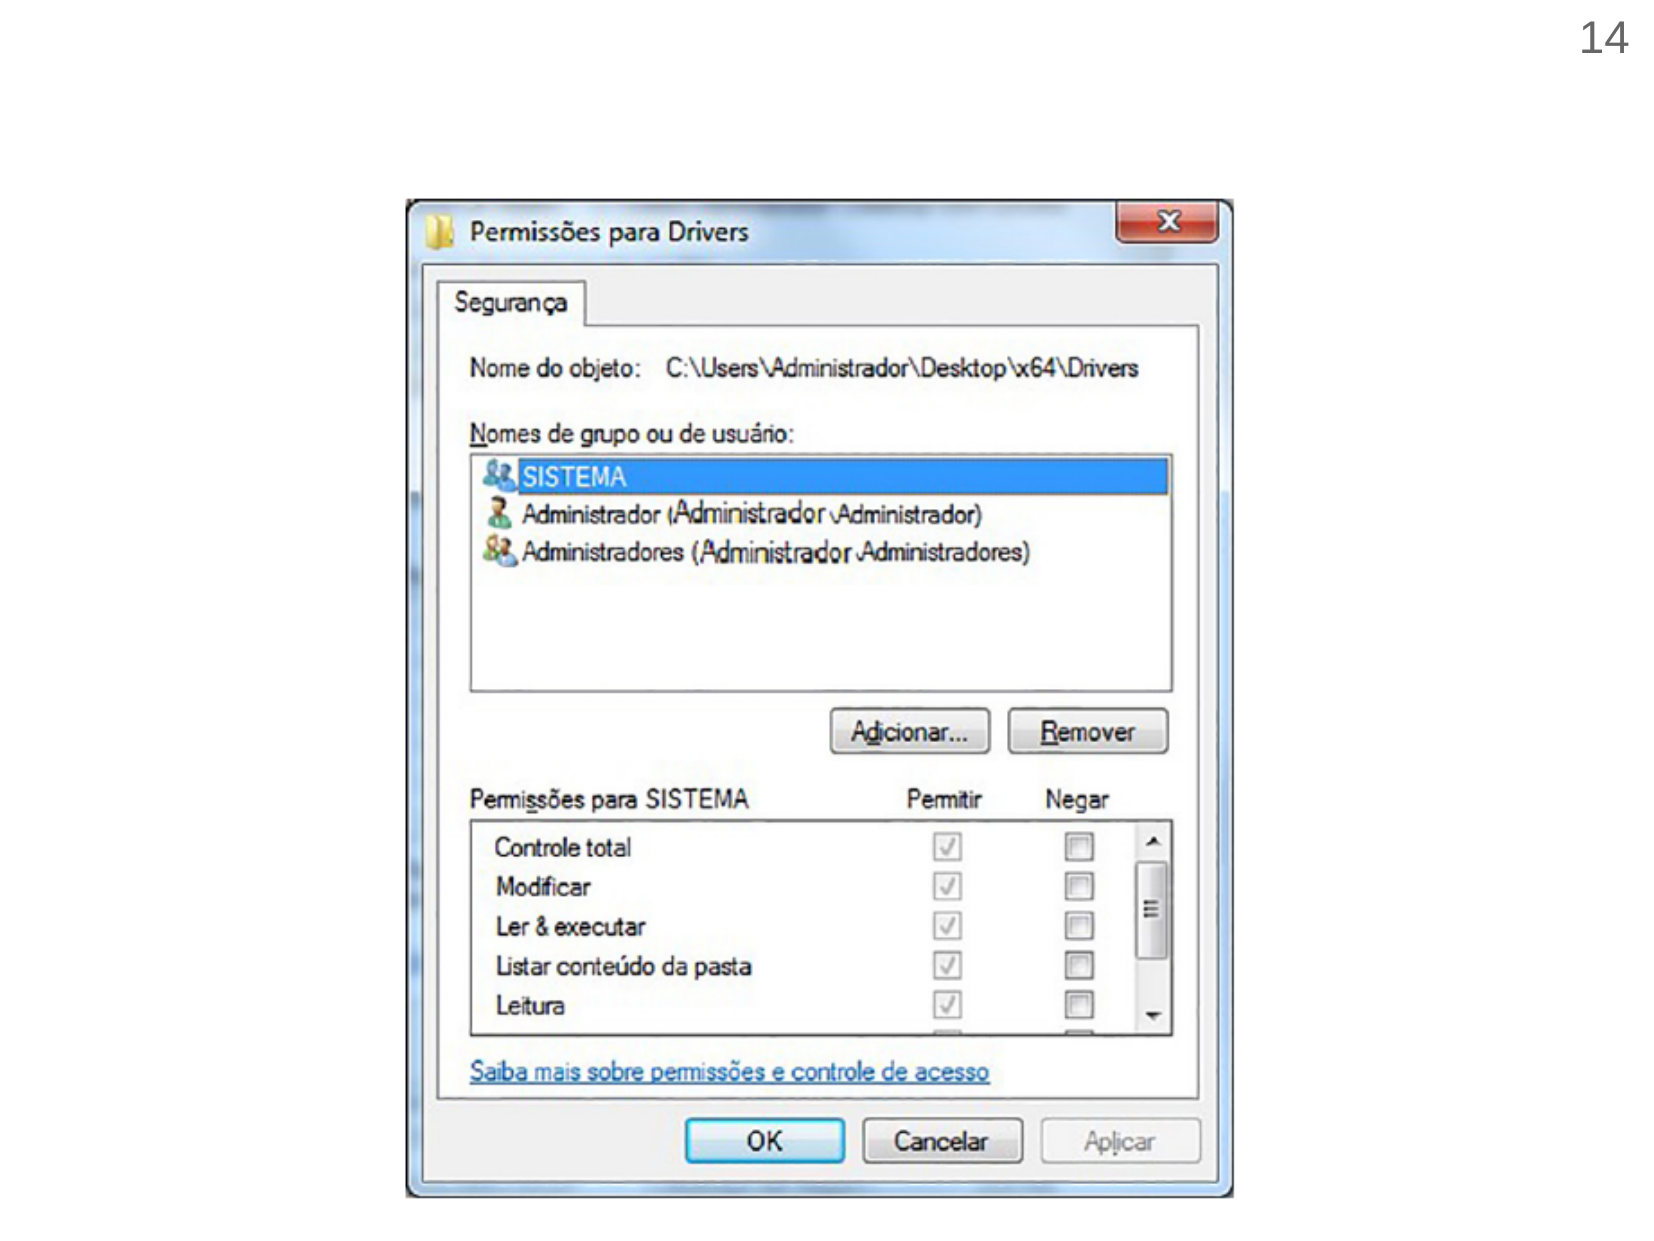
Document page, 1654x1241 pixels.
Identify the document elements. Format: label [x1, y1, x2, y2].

picture [397, 192, 1245, 1211]
